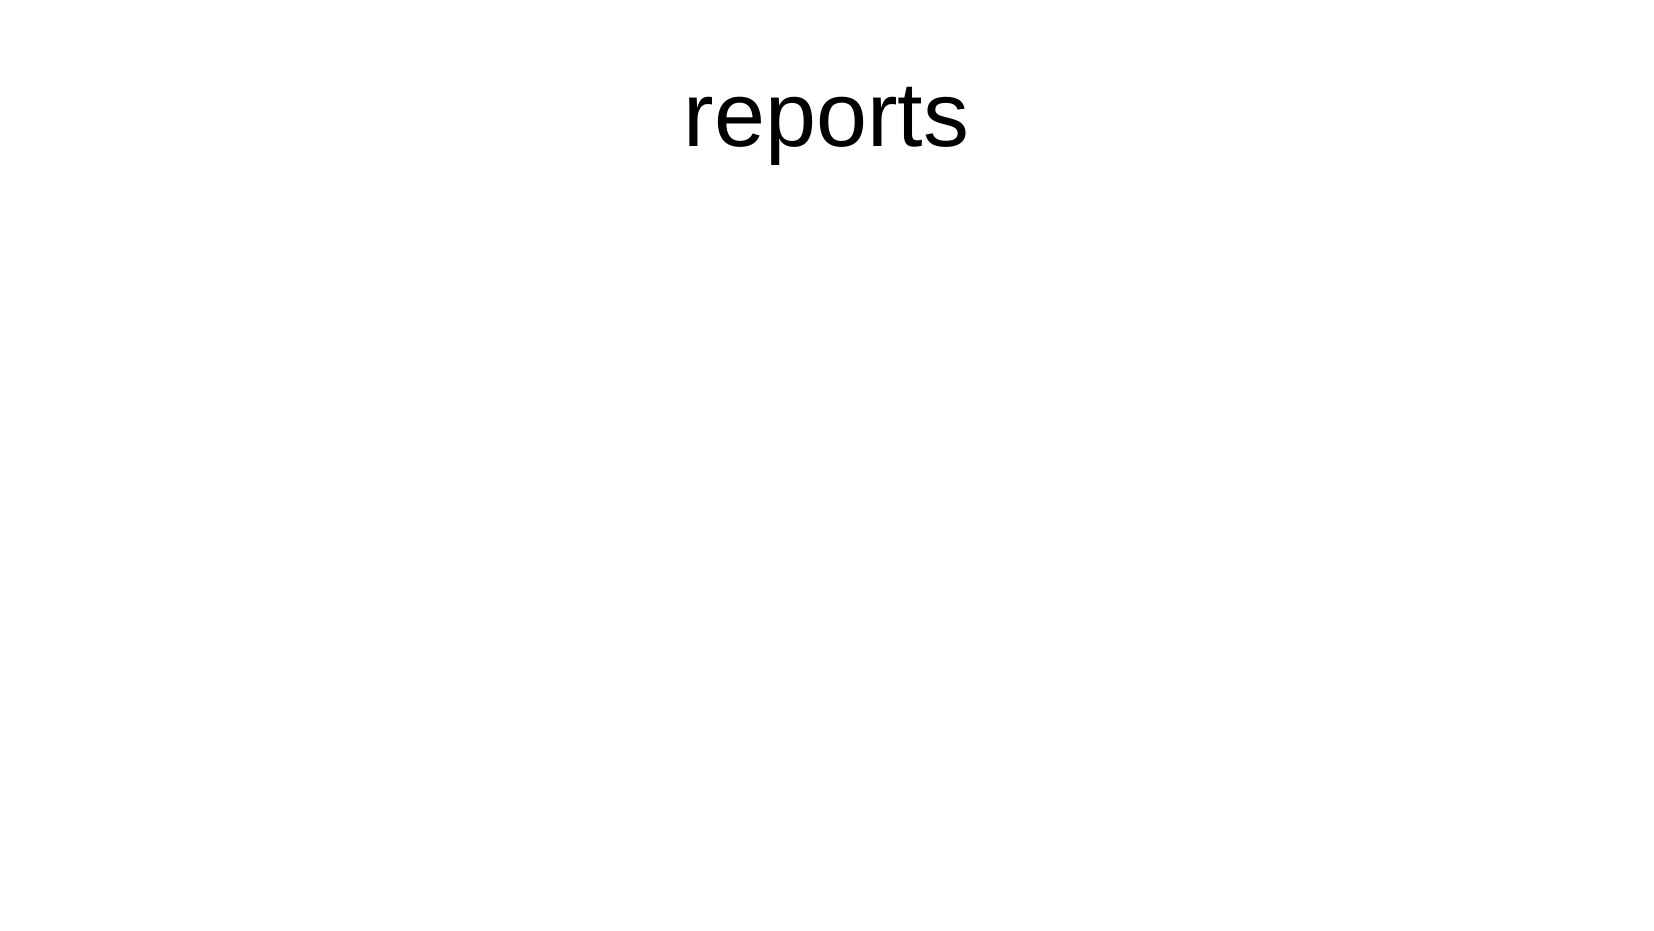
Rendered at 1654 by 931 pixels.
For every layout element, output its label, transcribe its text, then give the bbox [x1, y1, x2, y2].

title reports [82, 37, 1571, 193]
